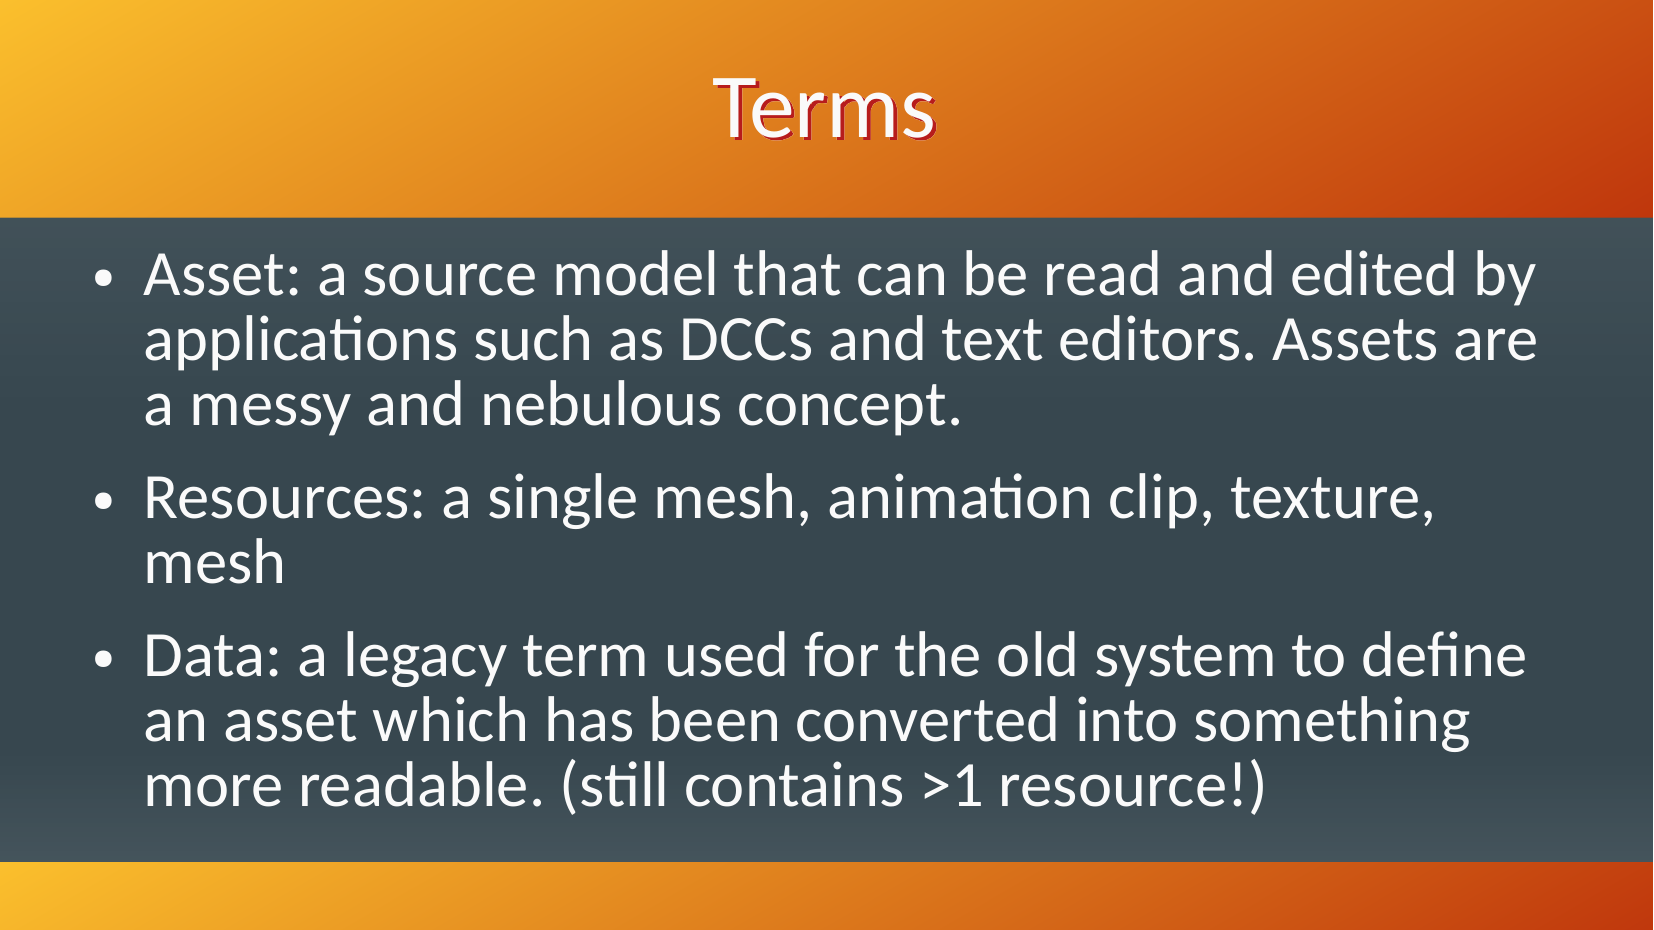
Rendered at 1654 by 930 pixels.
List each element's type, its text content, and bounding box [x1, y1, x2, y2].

title Terms [74, 37, 1575, 193]
list Asset: a source model that can be read and edited by applications such as DCCs and text editors. Assets are a messy and nebulous concept. Resources: a single mesh, animation clip, texture, mesh Data: a legacy term used for the old system to define an asset which has been converted into something more readable. (still contains >1 resource!) [74, 247, 1575, 825]
